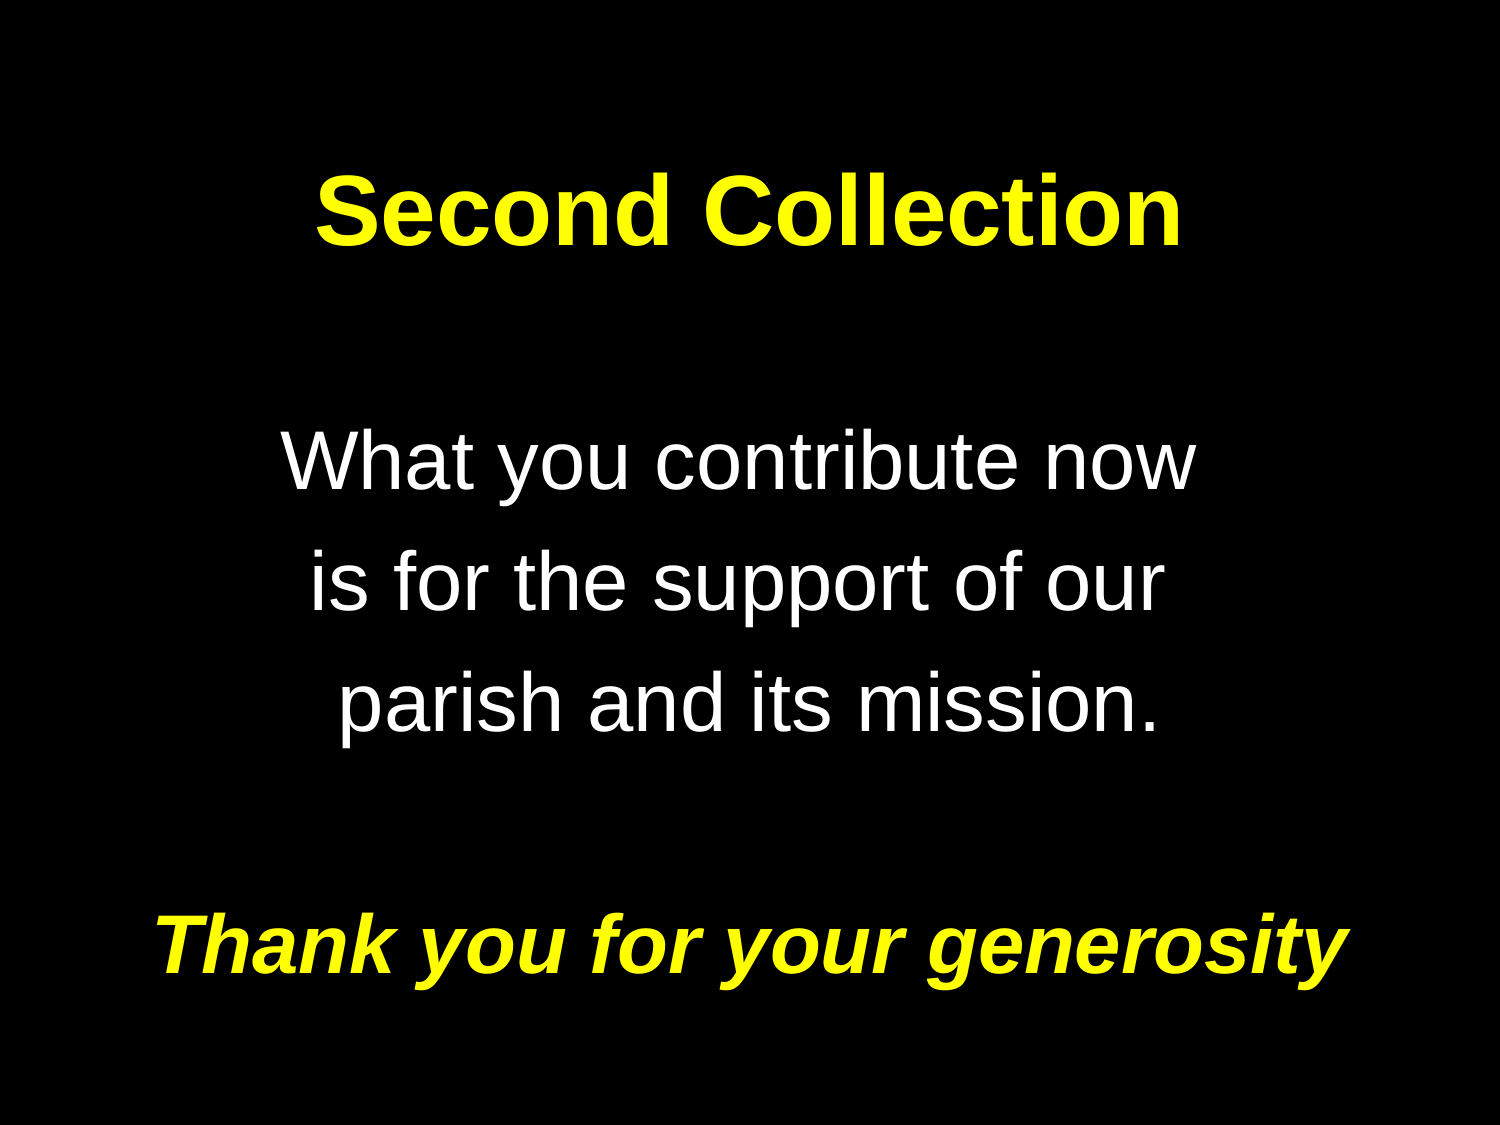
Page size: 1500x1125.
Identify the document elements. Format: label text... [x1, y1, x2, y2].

text_box Second Collection What you contribute now is for the support of our parish and its mission. Thank you for your generosity [75, 137, 1426, 880]
